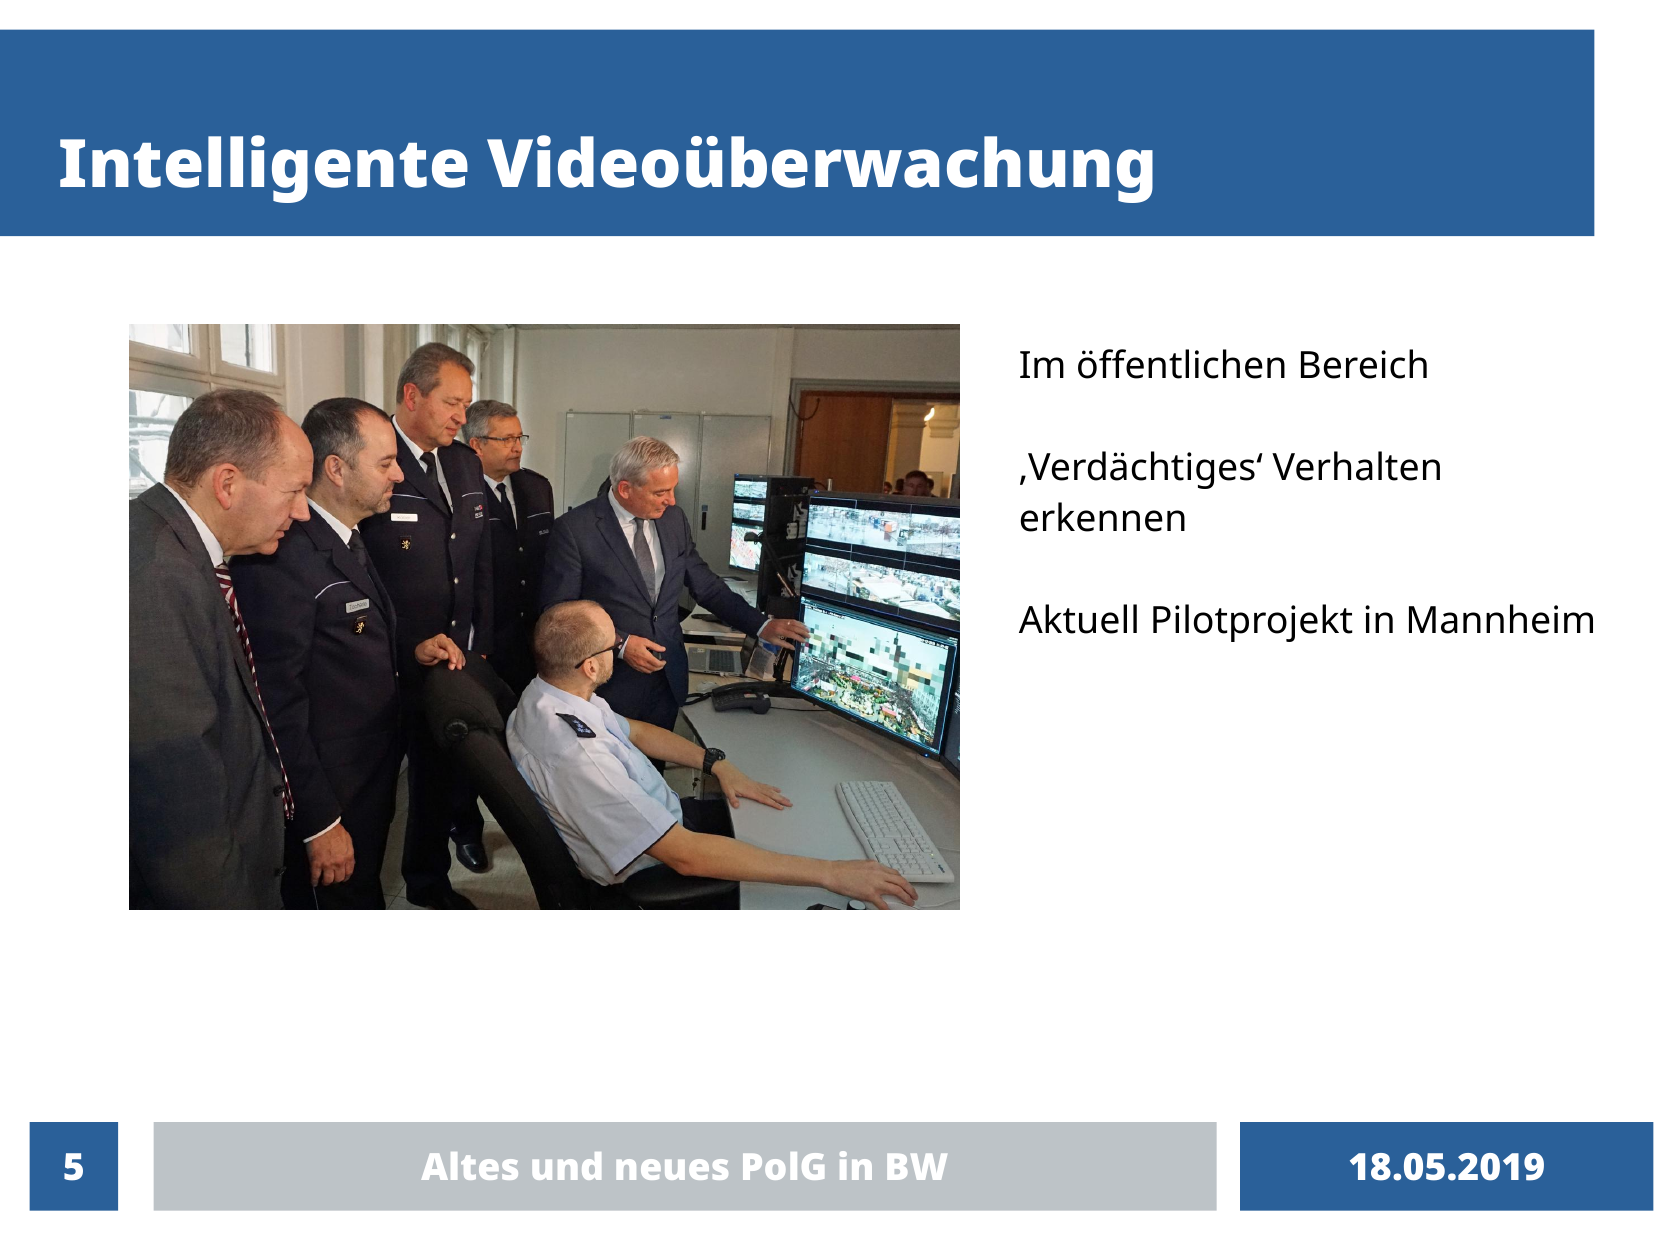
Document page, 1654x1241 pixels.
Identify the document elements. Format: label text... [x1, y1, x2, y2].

picture [129, 324, 960, 910]
title Intelligente Videoüberwachung [59, 59, 1595, 207]
text_box Im öffentlichen Bereich ‚Verdächtiges‘ Verhalten erkennen Aktuell Pilotprojekt in Mannheim [1003, 330, 1630, 651]
